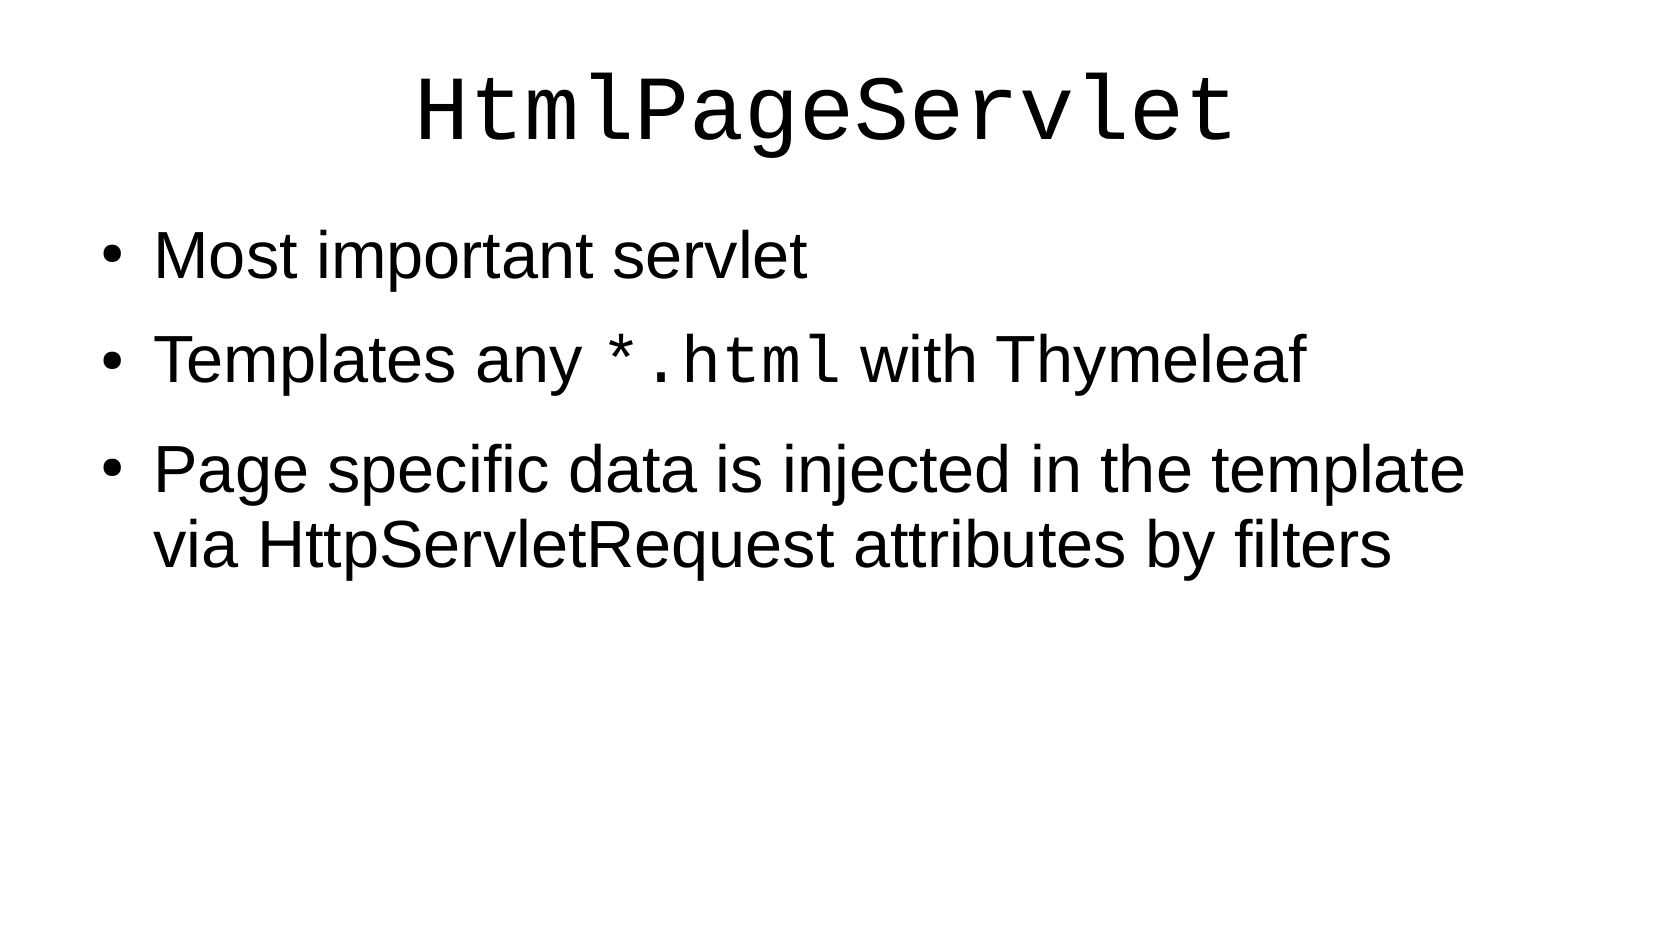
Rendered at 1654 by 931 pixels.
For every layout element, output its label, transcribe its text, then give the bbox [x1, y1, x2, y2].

list Most important servlet Templates any *.html with Thymeleaf Page specific data is injected in the template via HttpServletRequest attributes by filters [82, 217, 1571, 758]
title HtmlPageServlet [82, 37, 1571, 193]
